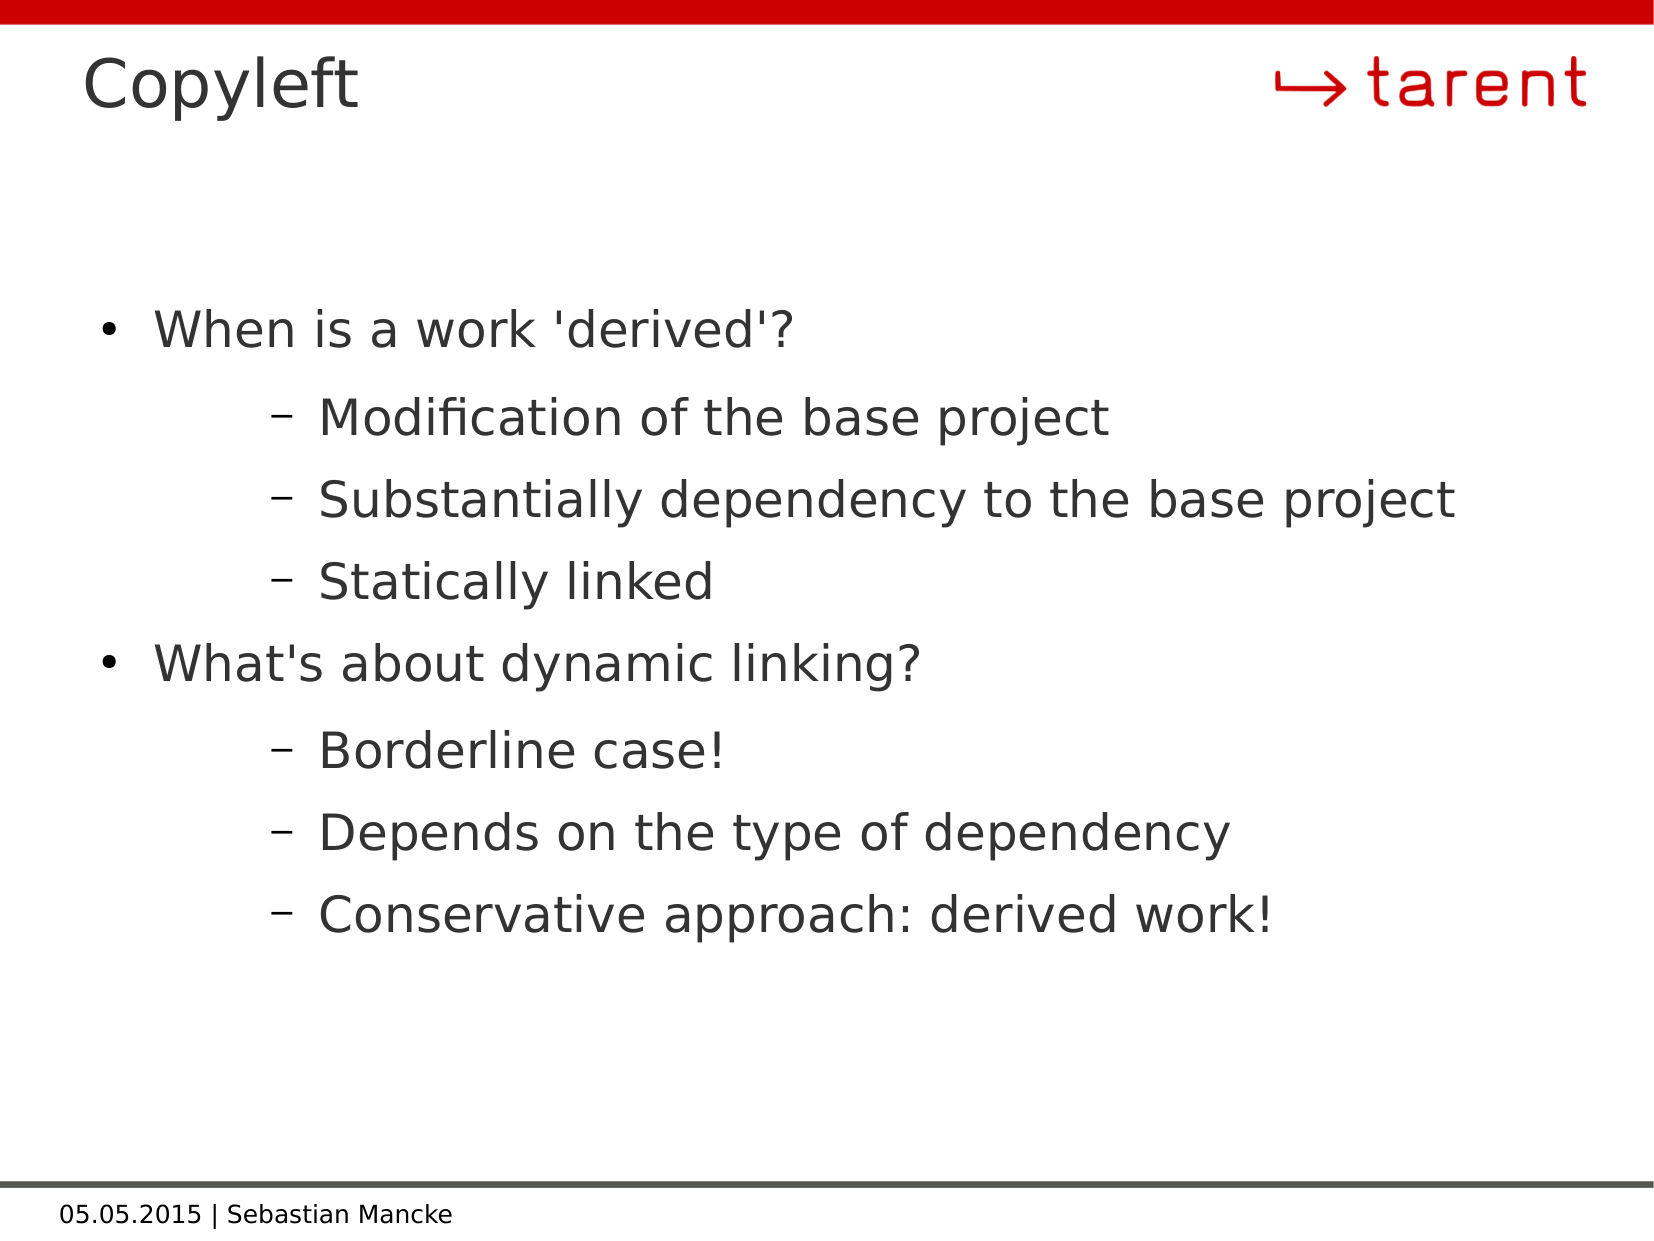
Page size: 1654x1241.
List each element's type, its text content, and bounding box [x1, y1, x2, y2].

picture [0, 1181, 1654, 1188]
picture [0, 0, 1654, 26]
picture [1571, 51, 1612, 120]
list When is a work 'derived'? Modification of the base project Substantially dependency to the base project Statically linked What's about dynamic linking? Borderline case! Depends on the type of dependency Conservative approach: derived work! [82, 213, 1571, 1018]
title Copyleft [82, 35, 1571, 134]
